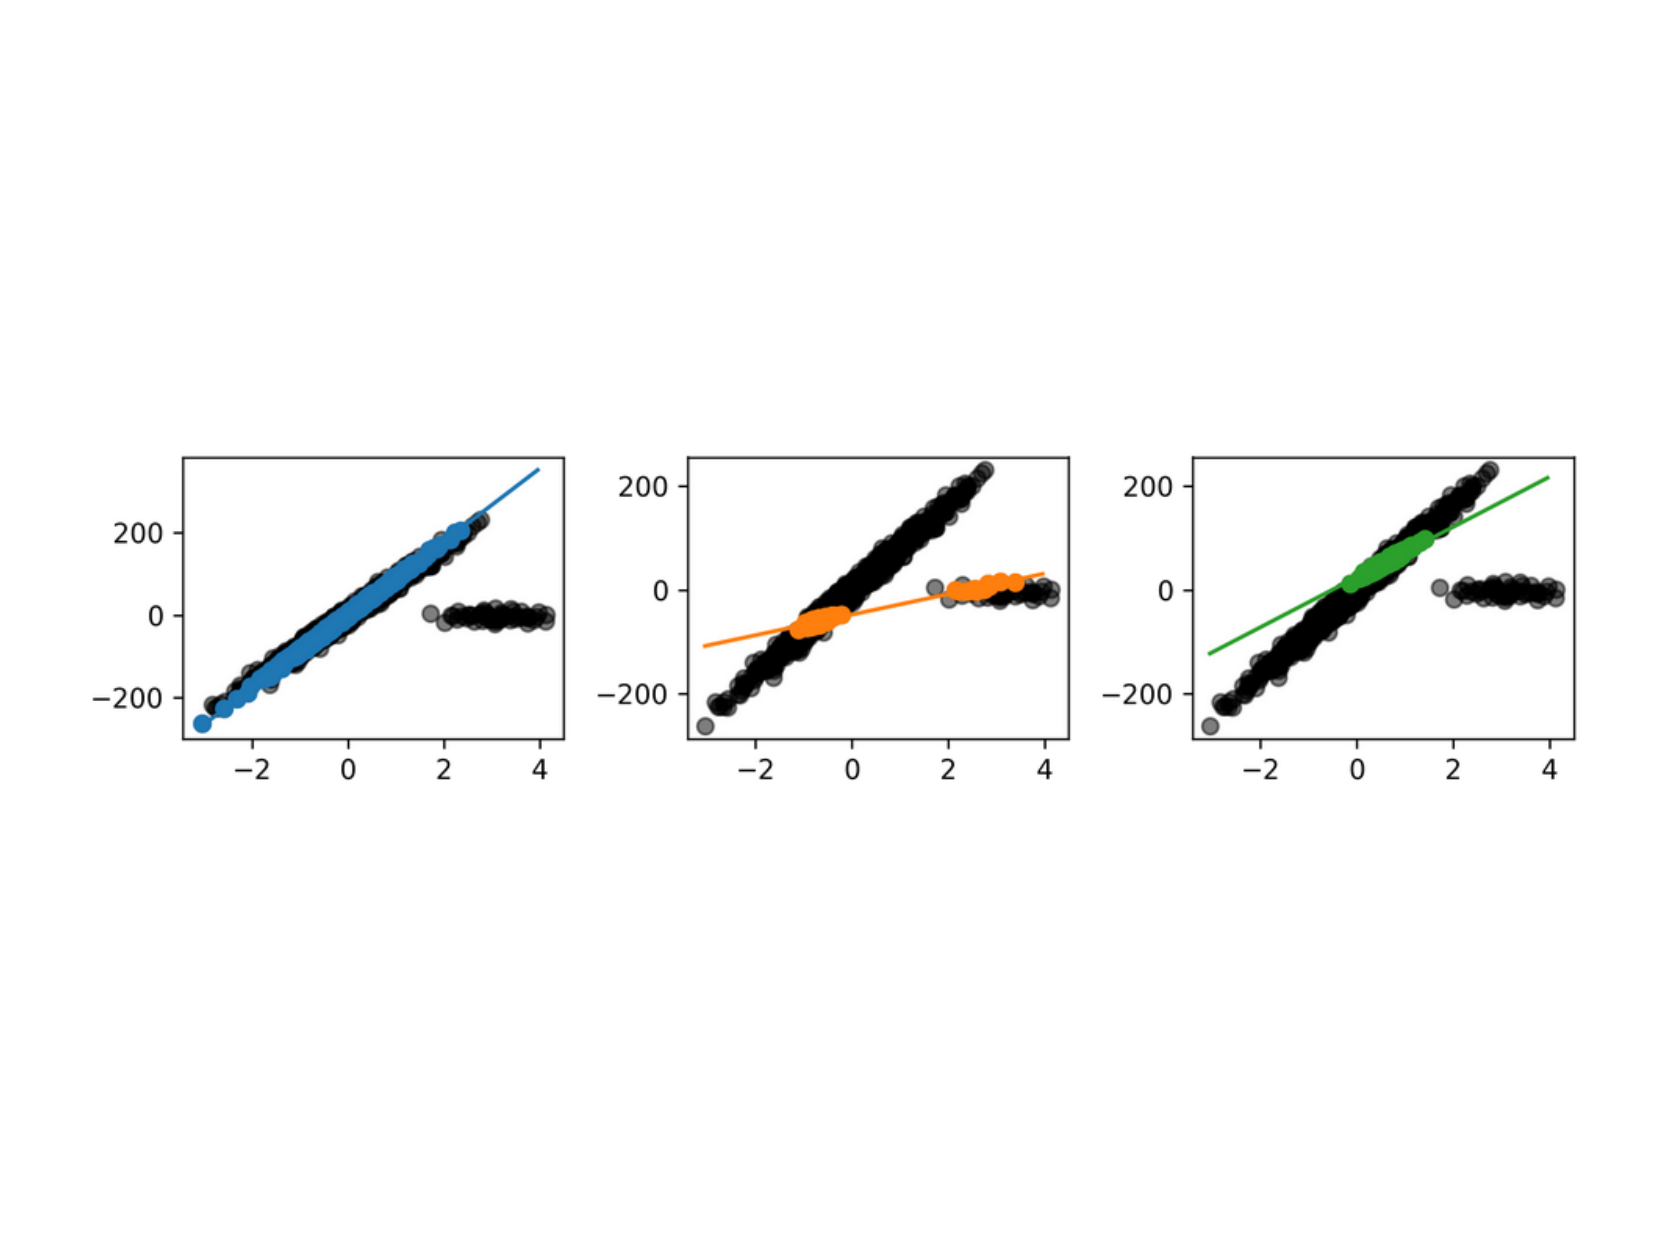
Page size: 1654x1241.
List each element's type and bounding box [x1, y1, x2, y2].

picture [54, 428, 1605, 814]
